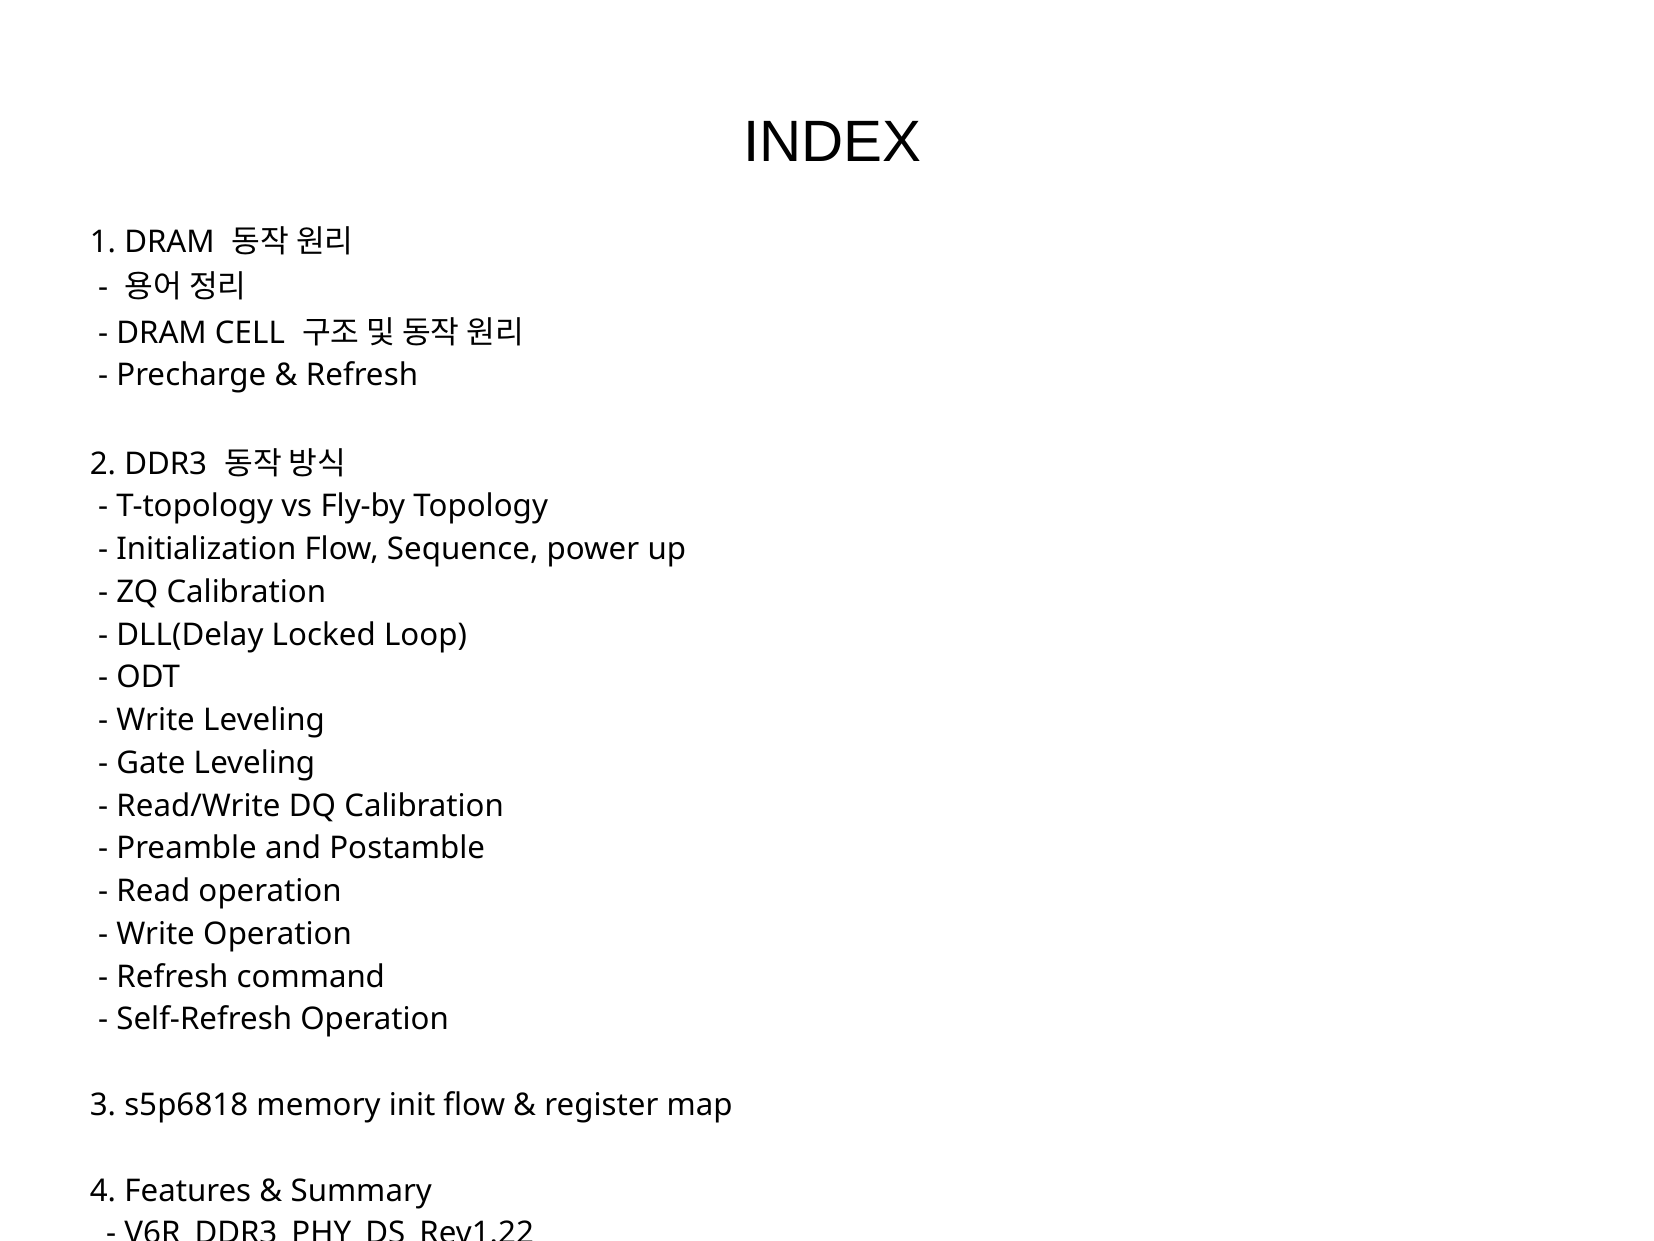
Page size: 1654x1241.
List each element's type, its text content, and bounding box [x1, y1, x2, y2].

text_box INDEX 1. DRAM 동작 원리 - 용어 정리 - DRAM CELL 구조 및 동작 원리 - Precharge & Refresh 2. DDR3 동작 방식 - T-topology vs Fly-by Topology - Initialization Flow, Sequence, power up - ZQ Calibration - DLL(Delay Locked Loop) - ODT - Write Leveling - Gate Leveling - Read/Write DQ Calibration - Preamble and Postamble - Read operation - Write Operation - Refresh command - Self-Refresh Operation 3. s5p6818 memory init flow & register map 4. Features & Summary - V6R_DDR3_PHY_DS_Rev1.22 - DREX-1_v2.0.3_UserGuide [75, 101, 1591, 1161]
